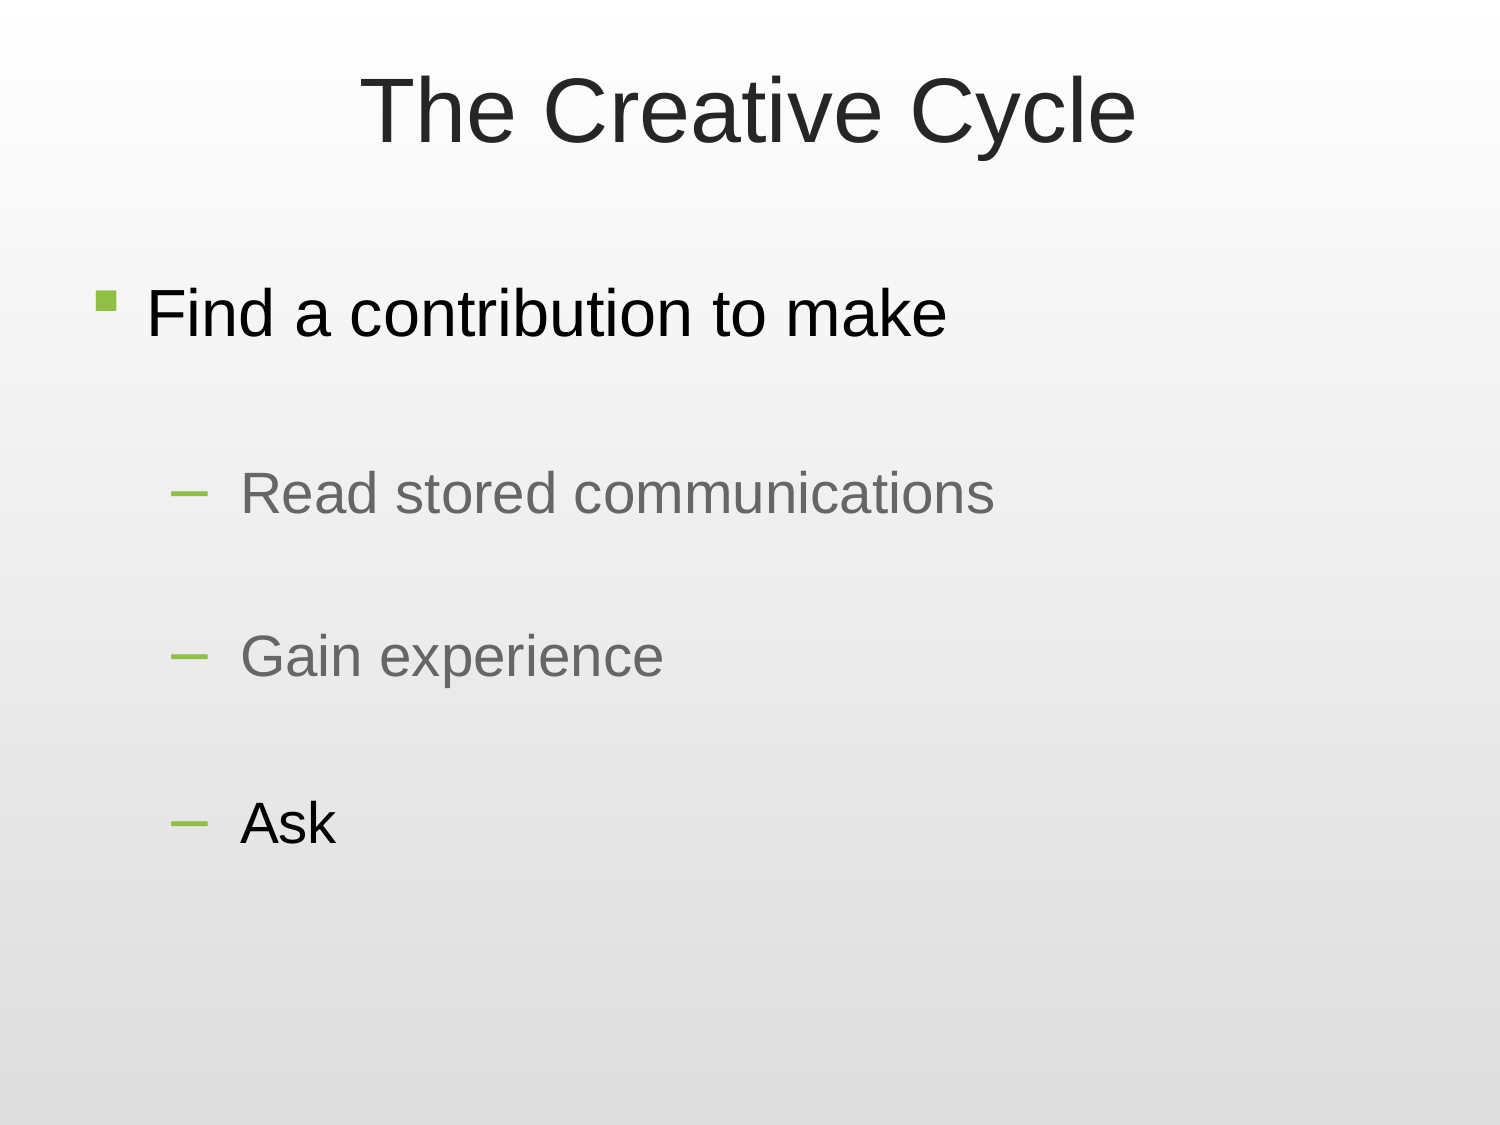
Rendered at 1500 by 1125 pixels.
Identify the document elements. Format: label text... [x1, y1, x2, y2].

title The Creative Cycle [75, 19, 1425, 191]
list Find a contribution to make Read stored communications Gain experience Ask [75, 262, 1425, 1005]
